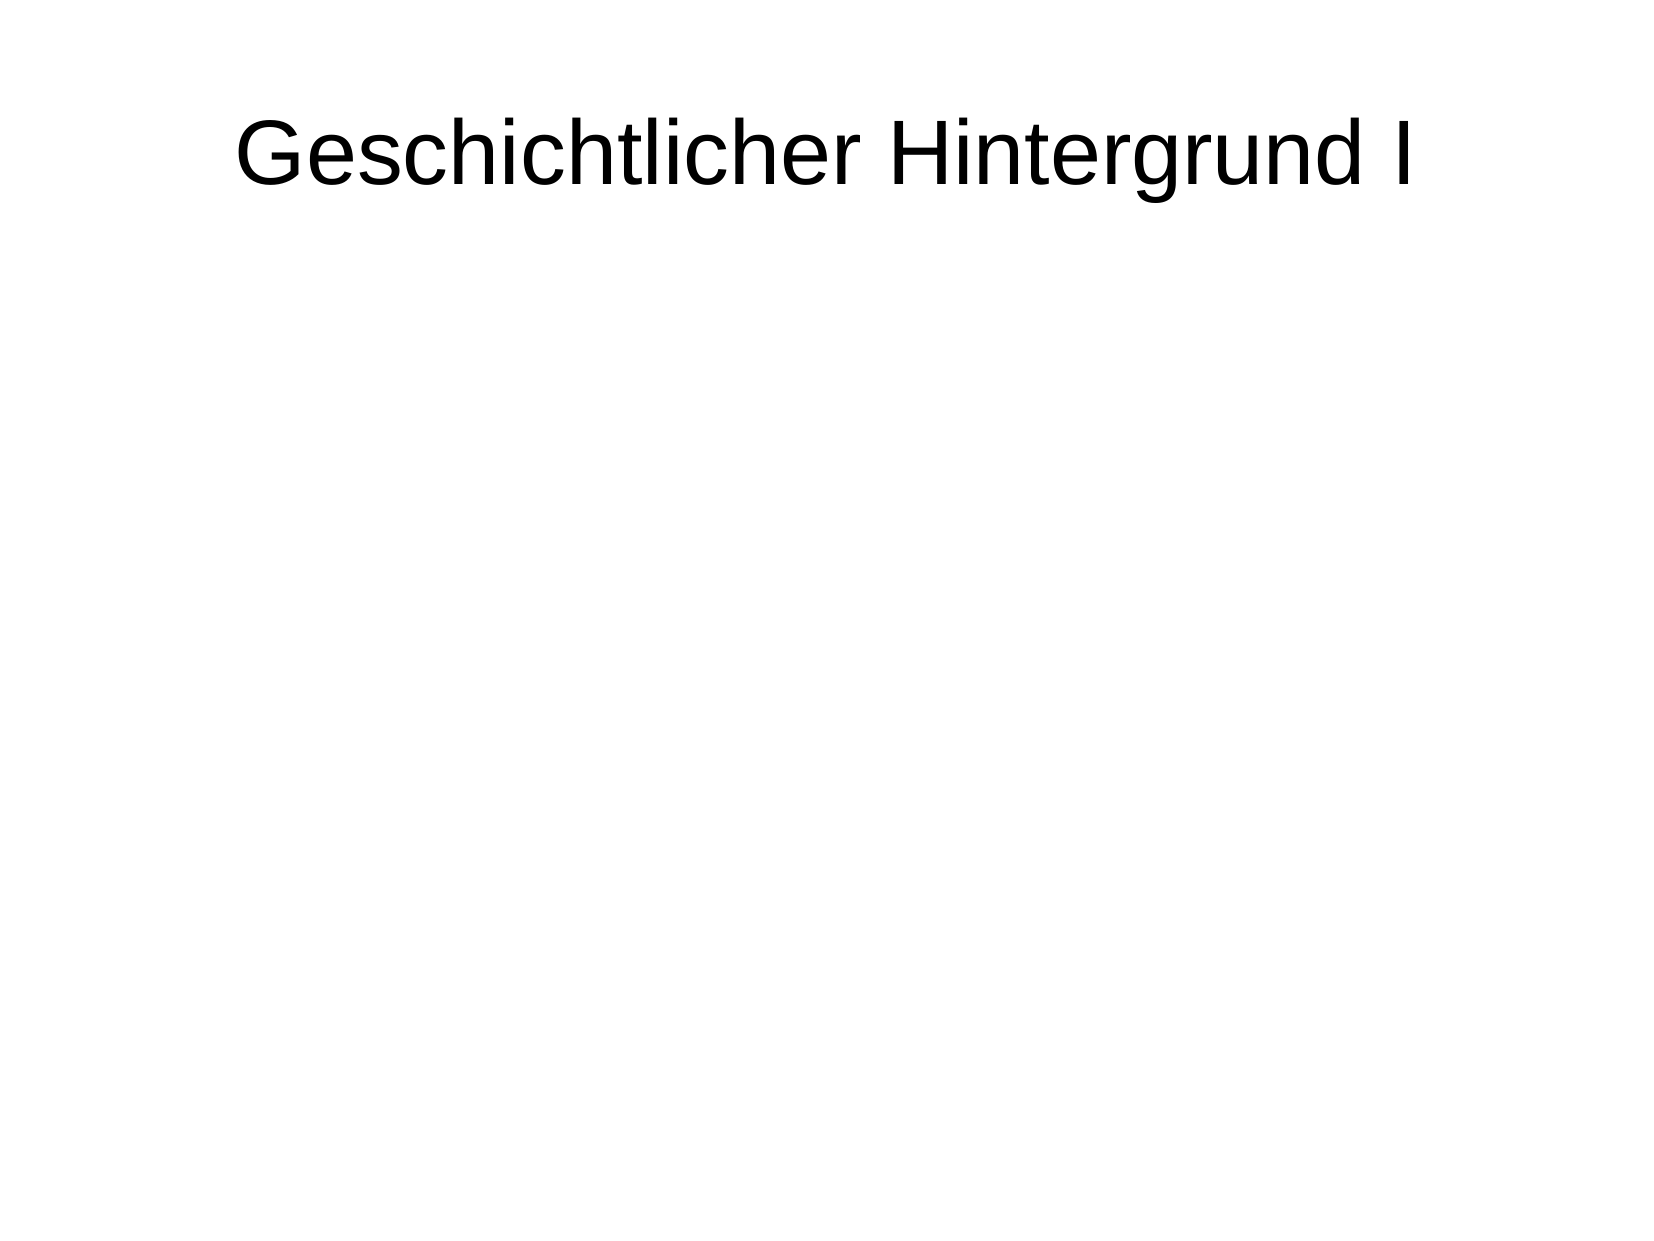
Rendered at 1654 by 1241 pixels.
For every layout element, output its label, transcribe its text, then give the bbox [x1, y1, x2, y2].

title Geschichtlicher Hintergrund I [82, 49, 1571, 257]
